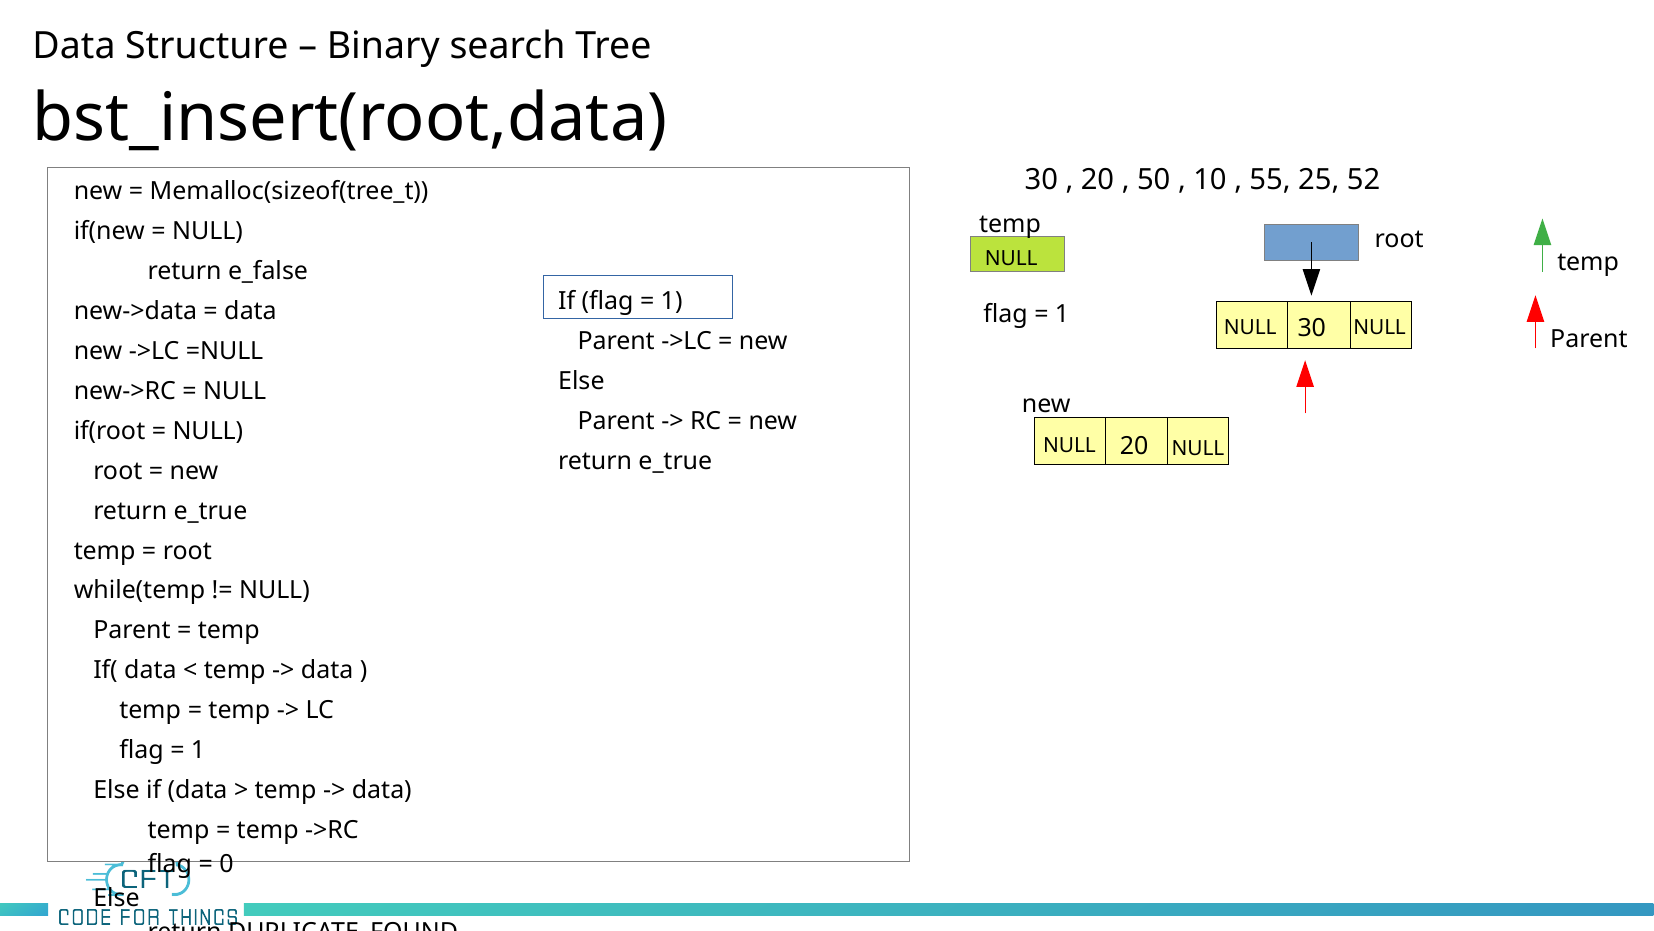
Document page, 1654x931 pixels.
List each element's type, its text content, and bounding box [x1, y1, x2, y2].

text_box NULL [970, 236, 1054, 276]
text_box [47, 167, 59, 862]
title Data Structure – Binary search Tree bst_insert(root,data) [32, 12, 1184, 166]
text_box NULL [1209, 304, 1293, 344]
text_box new = Memalloc(sizeof(tree_t)) if(new = NULL) return e_false new->data = data new ->LC =NULL new->RC = NULL if(root = NULL) root = new return e_true temp = root while(temp != NULL) Parent = temp If( data < temp -> data ) temp = temp -> LC flag = 1 Else if (data > temp -> data) temp = temp ->RC flag = 0 Else return DUPLICATE_FOUND [59, 166, 603, 866]
text_box [1168, 417, 1229, 425]
text_box NULL [1338, 304, 1430, 344]
picture [59, 866, 237, 925]
text_box [1089, 417, 1105, 423]
text_box 30 [1282, 302, 1345, 347]
text_box [1216, 344, 1287, 349]
text_box [1264, 224, 1359, 261]
text_box Parent [1535, 312, 1646, 358]
text_box temp [1542, 236, 1638, 281]
text_box NULL [1028, 423, 1112, 463]
text_box [1054, 243, 1065, 272]
text_box 30 , 20 , 50 , 10 , 55, 25, 52 [1009, 141, 1536, 201]
text_box [1351, 344, 1412, 349]
text_box flag = 1 [968, 288, 1111, 333]
text_box NULL [1156, 425, 1241, 465]
text_box If (flag = 1) Parent ->LC = new Else Parent -> RC = new return e_true [543, 275, 863, 496]
text_box [603, 167, 910, 862]
text_box temp [964, 198, 1069, 243]
text_box 20 [1105, 420, 1167, 465]
text_box root [1359, 212, 1440, 258]
text_box new [1007, 378, 1089, 423]
text_box [1288, 344, 1350, 349]
